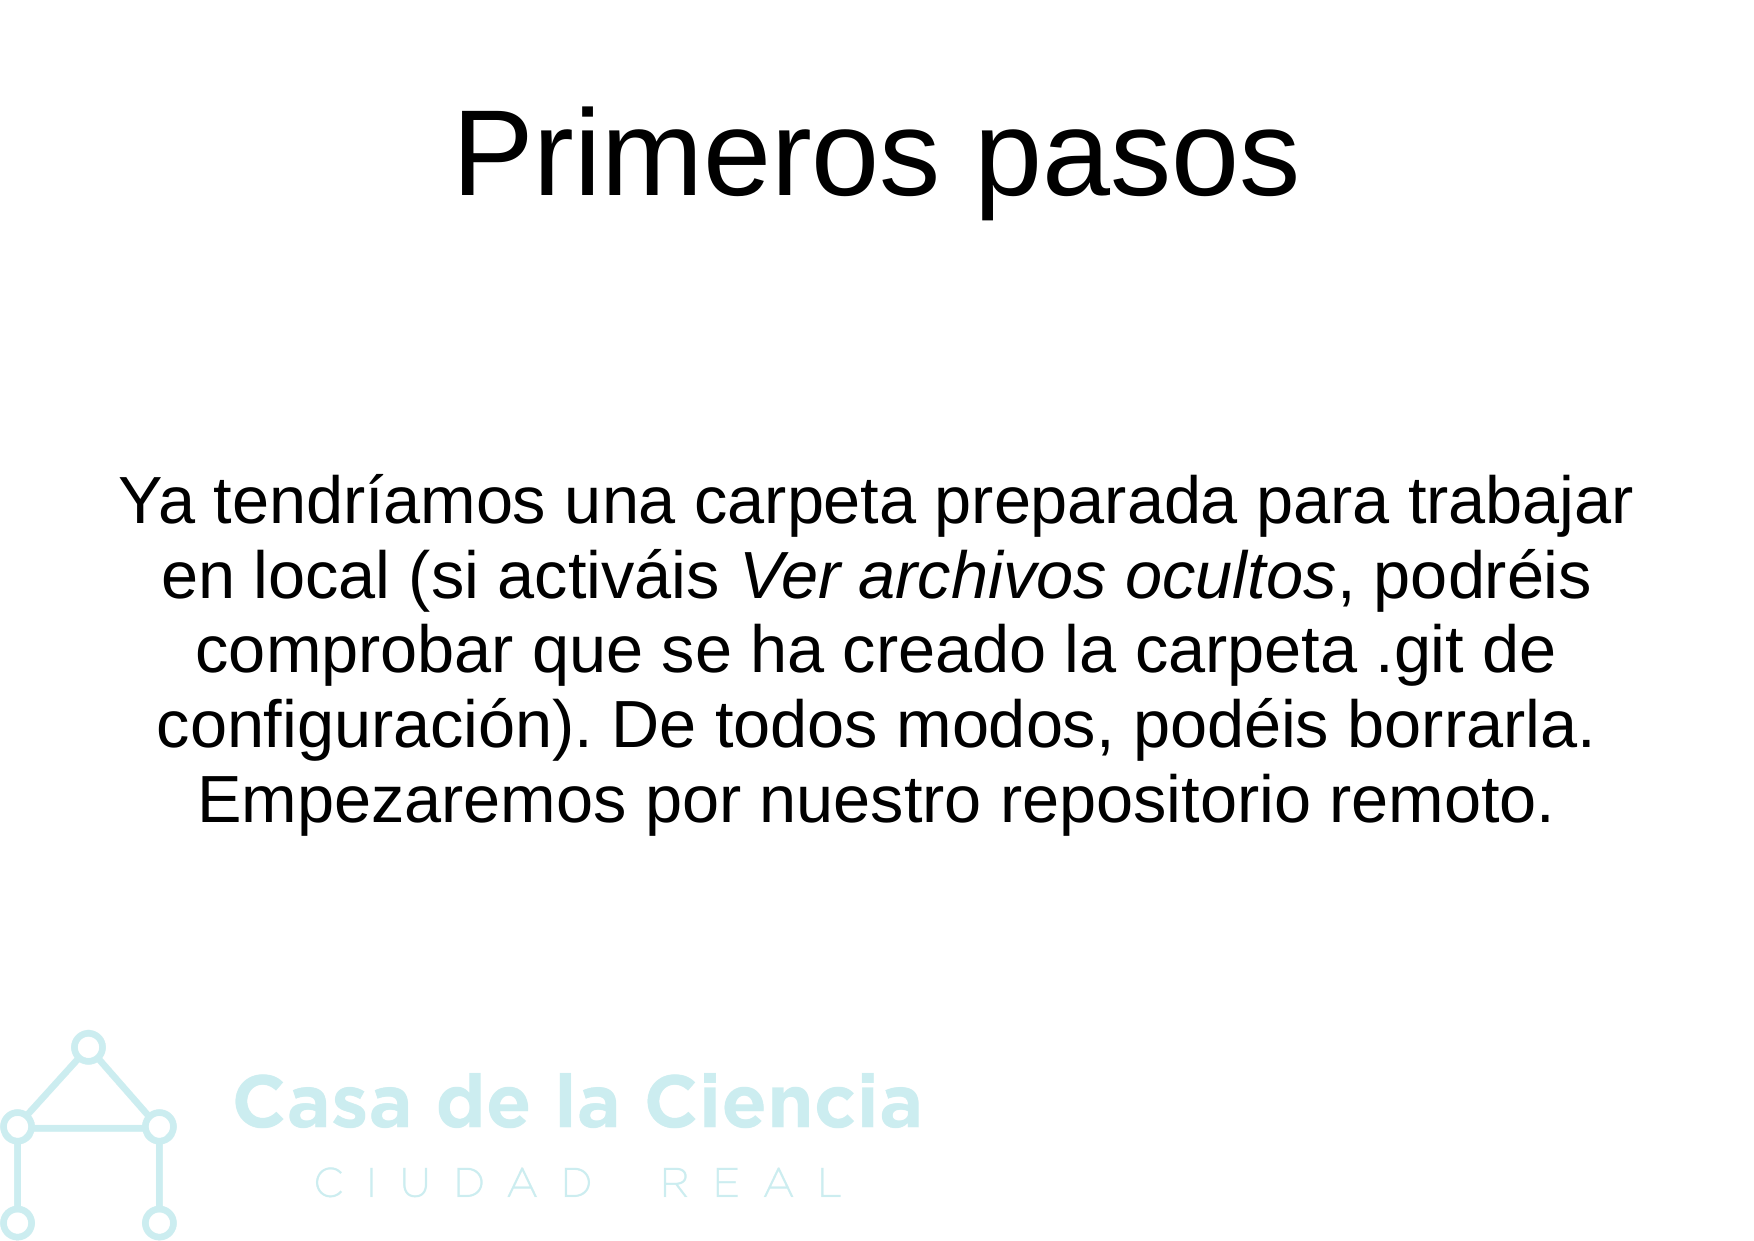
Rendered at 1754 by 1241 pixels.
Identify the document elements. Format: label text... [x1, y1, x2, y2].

title Primeros pasos [87, 49, 1667, 257]
subtitle Ya tendríamos una carpeta preparada para trabajar en local (si activáis Ver archivos ocultos, podréis comprobar que se ha creado la carpeta .git de configuración). De todos modos, podéis borrarla. Empezaremos por nuestro repositorio remoto. [87, 290, 1667, 1010]
